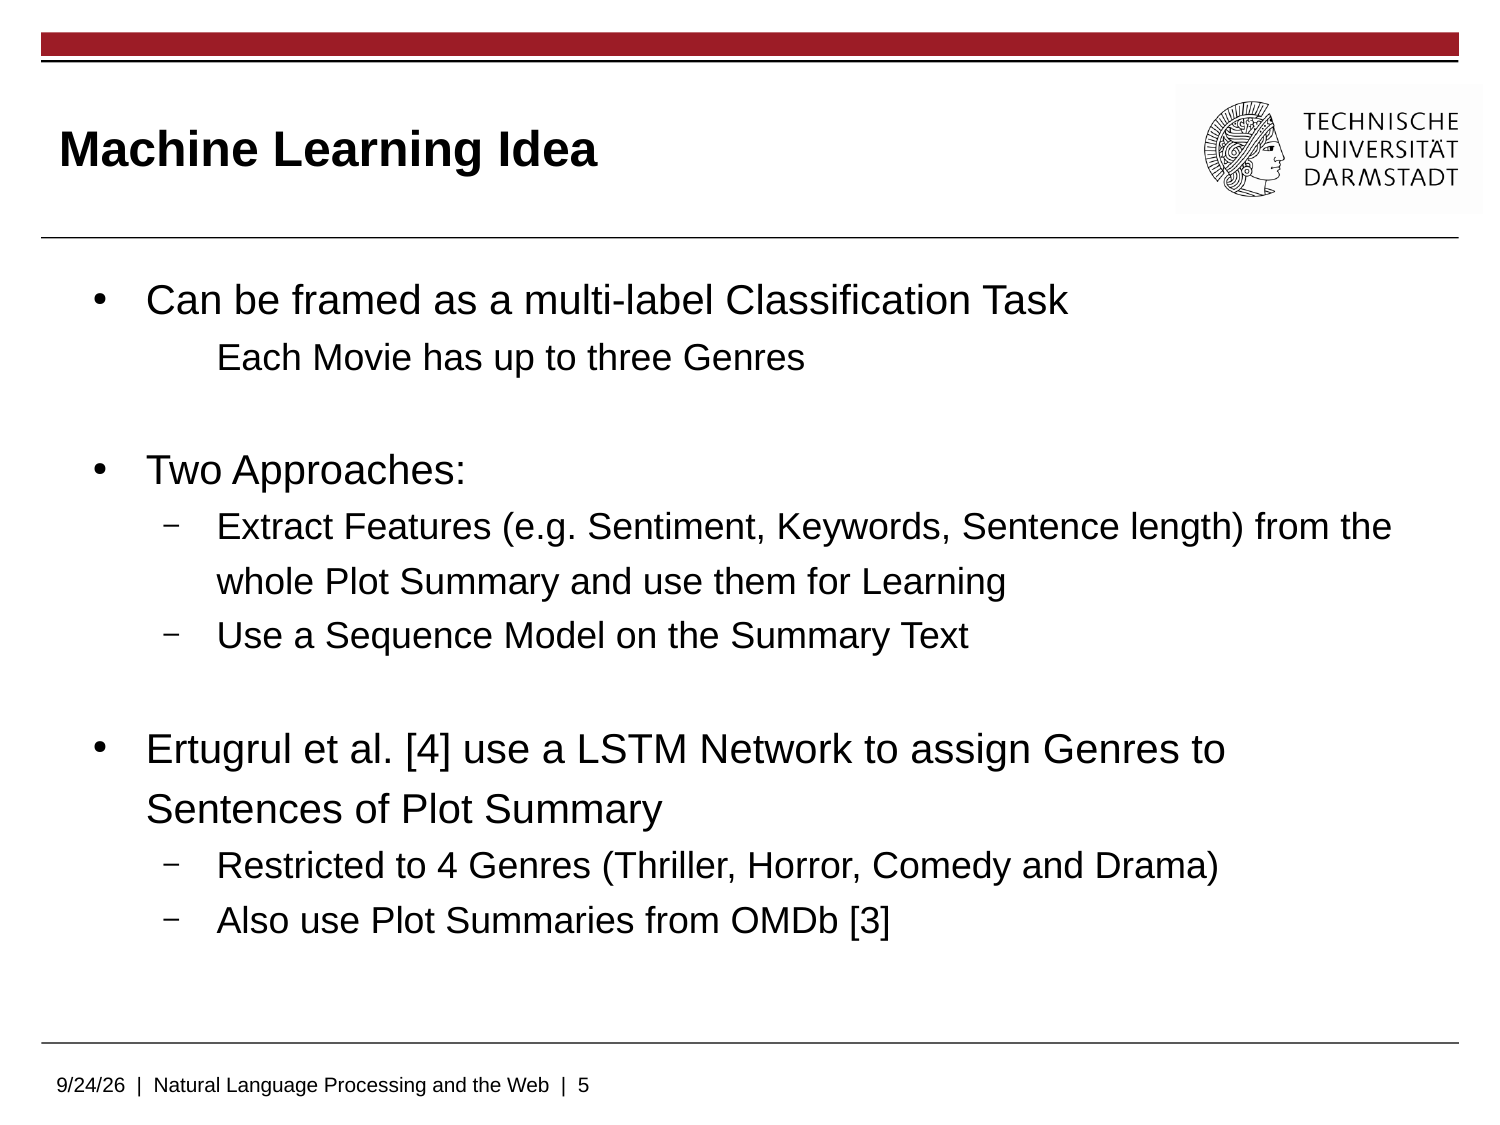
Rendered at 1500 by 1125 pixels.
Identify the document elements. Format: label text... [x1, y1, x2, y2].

picture [1175, 84, 1483, 214]
title Machine Learning Idea [58, 80, 1149, 218]
list Can be framed as a multi-label Classification Task Each Movie has up to three Genres Two Approaches: Extract Features (e.g. Sentiment, Keywords, Sentence length) from the whole Plot Summary and use them for Learning Use a Sequence Model on the Summary Text Ertugrul et al. [4] use a LSTM Network to assign Genres to Sentences of Plot Summary Restricted to 4 Genres (Thriller, Horror, Comedy and Drama) Also use Plot Summaries from OMDb [3] [75, 263, 1425, 1036]
